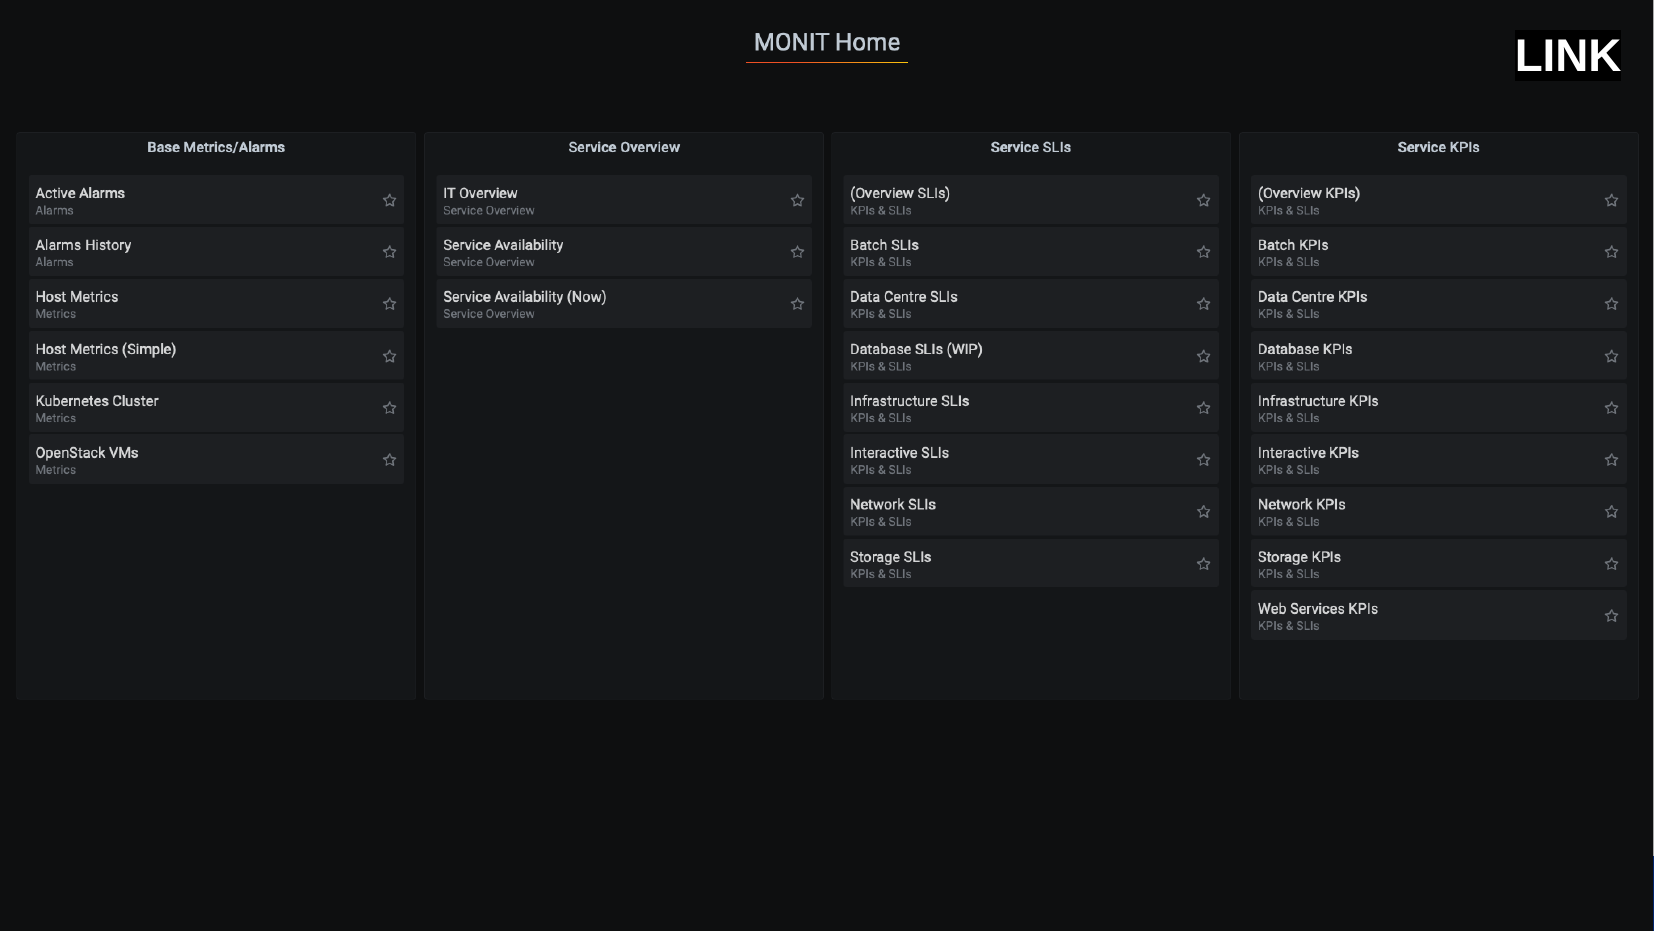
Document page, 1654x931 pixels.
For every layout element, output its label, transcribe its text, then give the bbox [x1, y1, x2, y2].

text_box LINK [1500, 22, 1637, 89]
picture [0, 0, 1654, 931]
